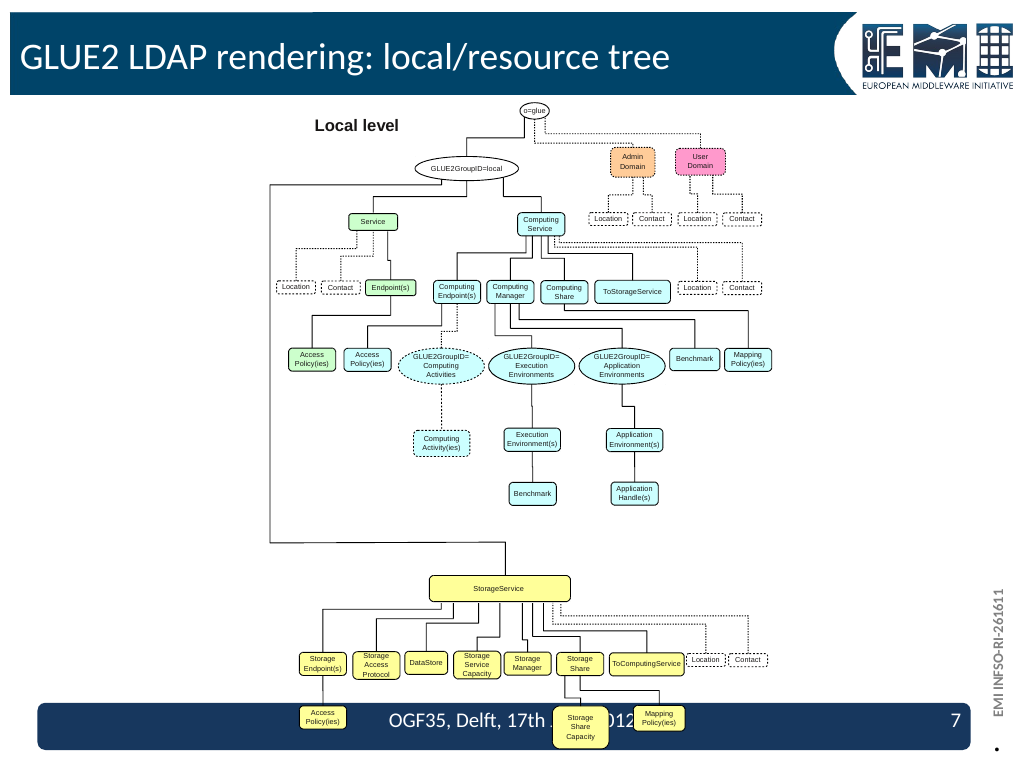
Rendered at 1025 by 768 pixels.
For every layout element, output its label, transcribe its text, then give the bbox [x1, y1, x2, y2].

picture [863, 23, 1013, 89]
picture [9, 12, 16, 95]
title GLUE2 LDAP rendering: local/resource tree [19, 6, 863, 113]
chart [73, 92, 825, 759]
